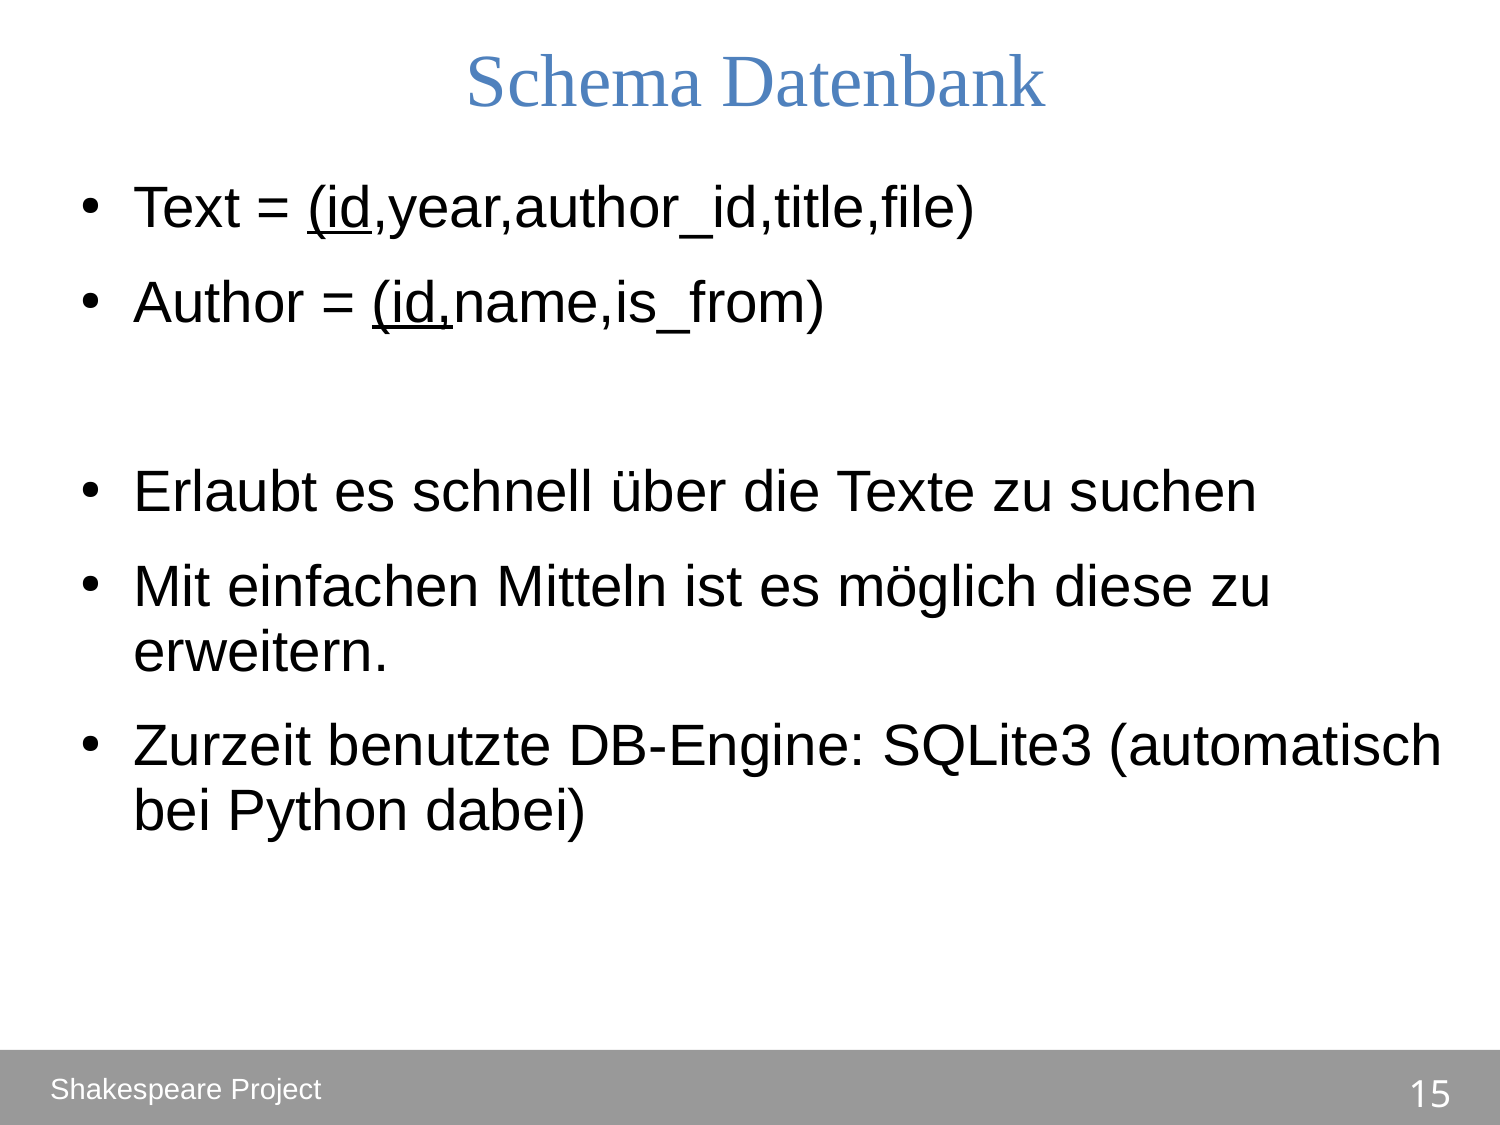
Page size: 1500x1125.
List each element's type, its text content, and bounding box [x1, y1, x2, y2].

slide_number <number> [1393, 1062, 1477, 1111]
title Schema Datenbank [62, 12, 1450, 150]
list Text = (id,year,author_id,title,file) Author = (id,name,is_from) Erlaubt es schnell über die Texte zu suchen Mit einfachen Mitteln ist es möglich diese zu erweitern. Zurzeit benutzte DB-Engine: SQLite3 (automatisch bei Python dabei) [62, 175, 1450, 1025]
footer Shakespeare Project [35, 1062, 1276, 1111]
